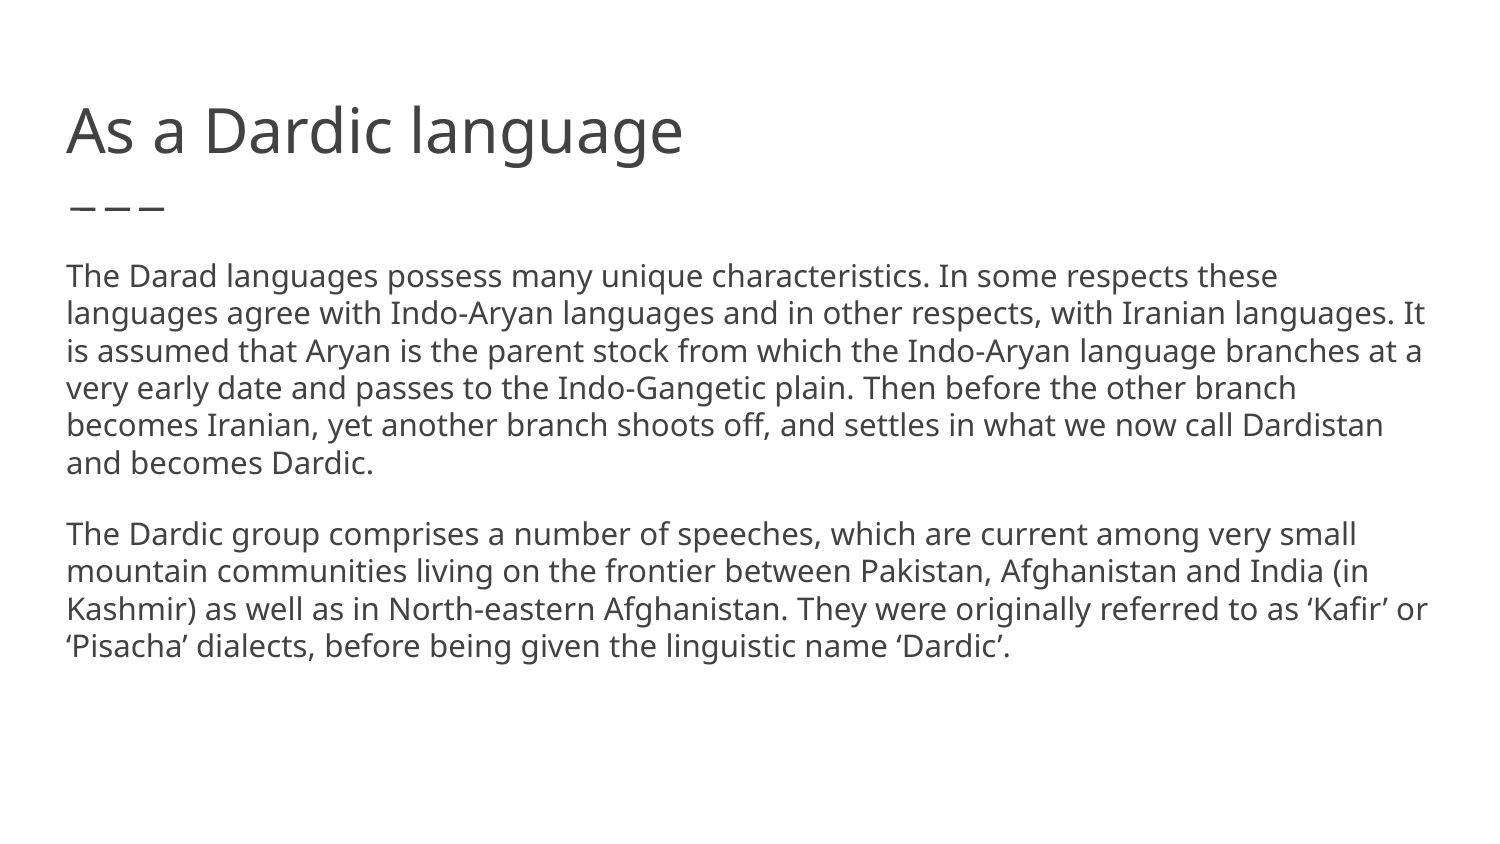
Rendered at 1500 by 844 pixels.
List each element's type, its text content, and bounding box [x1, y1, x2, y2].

title As a Dardic language [51, 61, 1449, 182]
list The Darad languages possess many unique characteristics. In some respects these languages agree with Indo-Aryan languages and in other respects, with Iranian languages. It is assumed that Aryan is the parent stock from which the Indo-Aryan language branches at a very early date and passes to the Indo-Gangetic plain. Then before the other branch becomes Iranian, yet another branch shoots off, and settles in what we now call Dardistan and becomes Dardic. The Dardic group comprises a number of speeches, which are current among very small mountain communities living on the frontier between Pakistan, Afghanistan and India (in Kashmir) as well as in North-eastern Afghanistan. They were originally referred to as ‘Kafir’ or ‘Pisacha’ dialects, before being given the linguistic name ‘Dardic’. [51, 240, 1449, 750]
